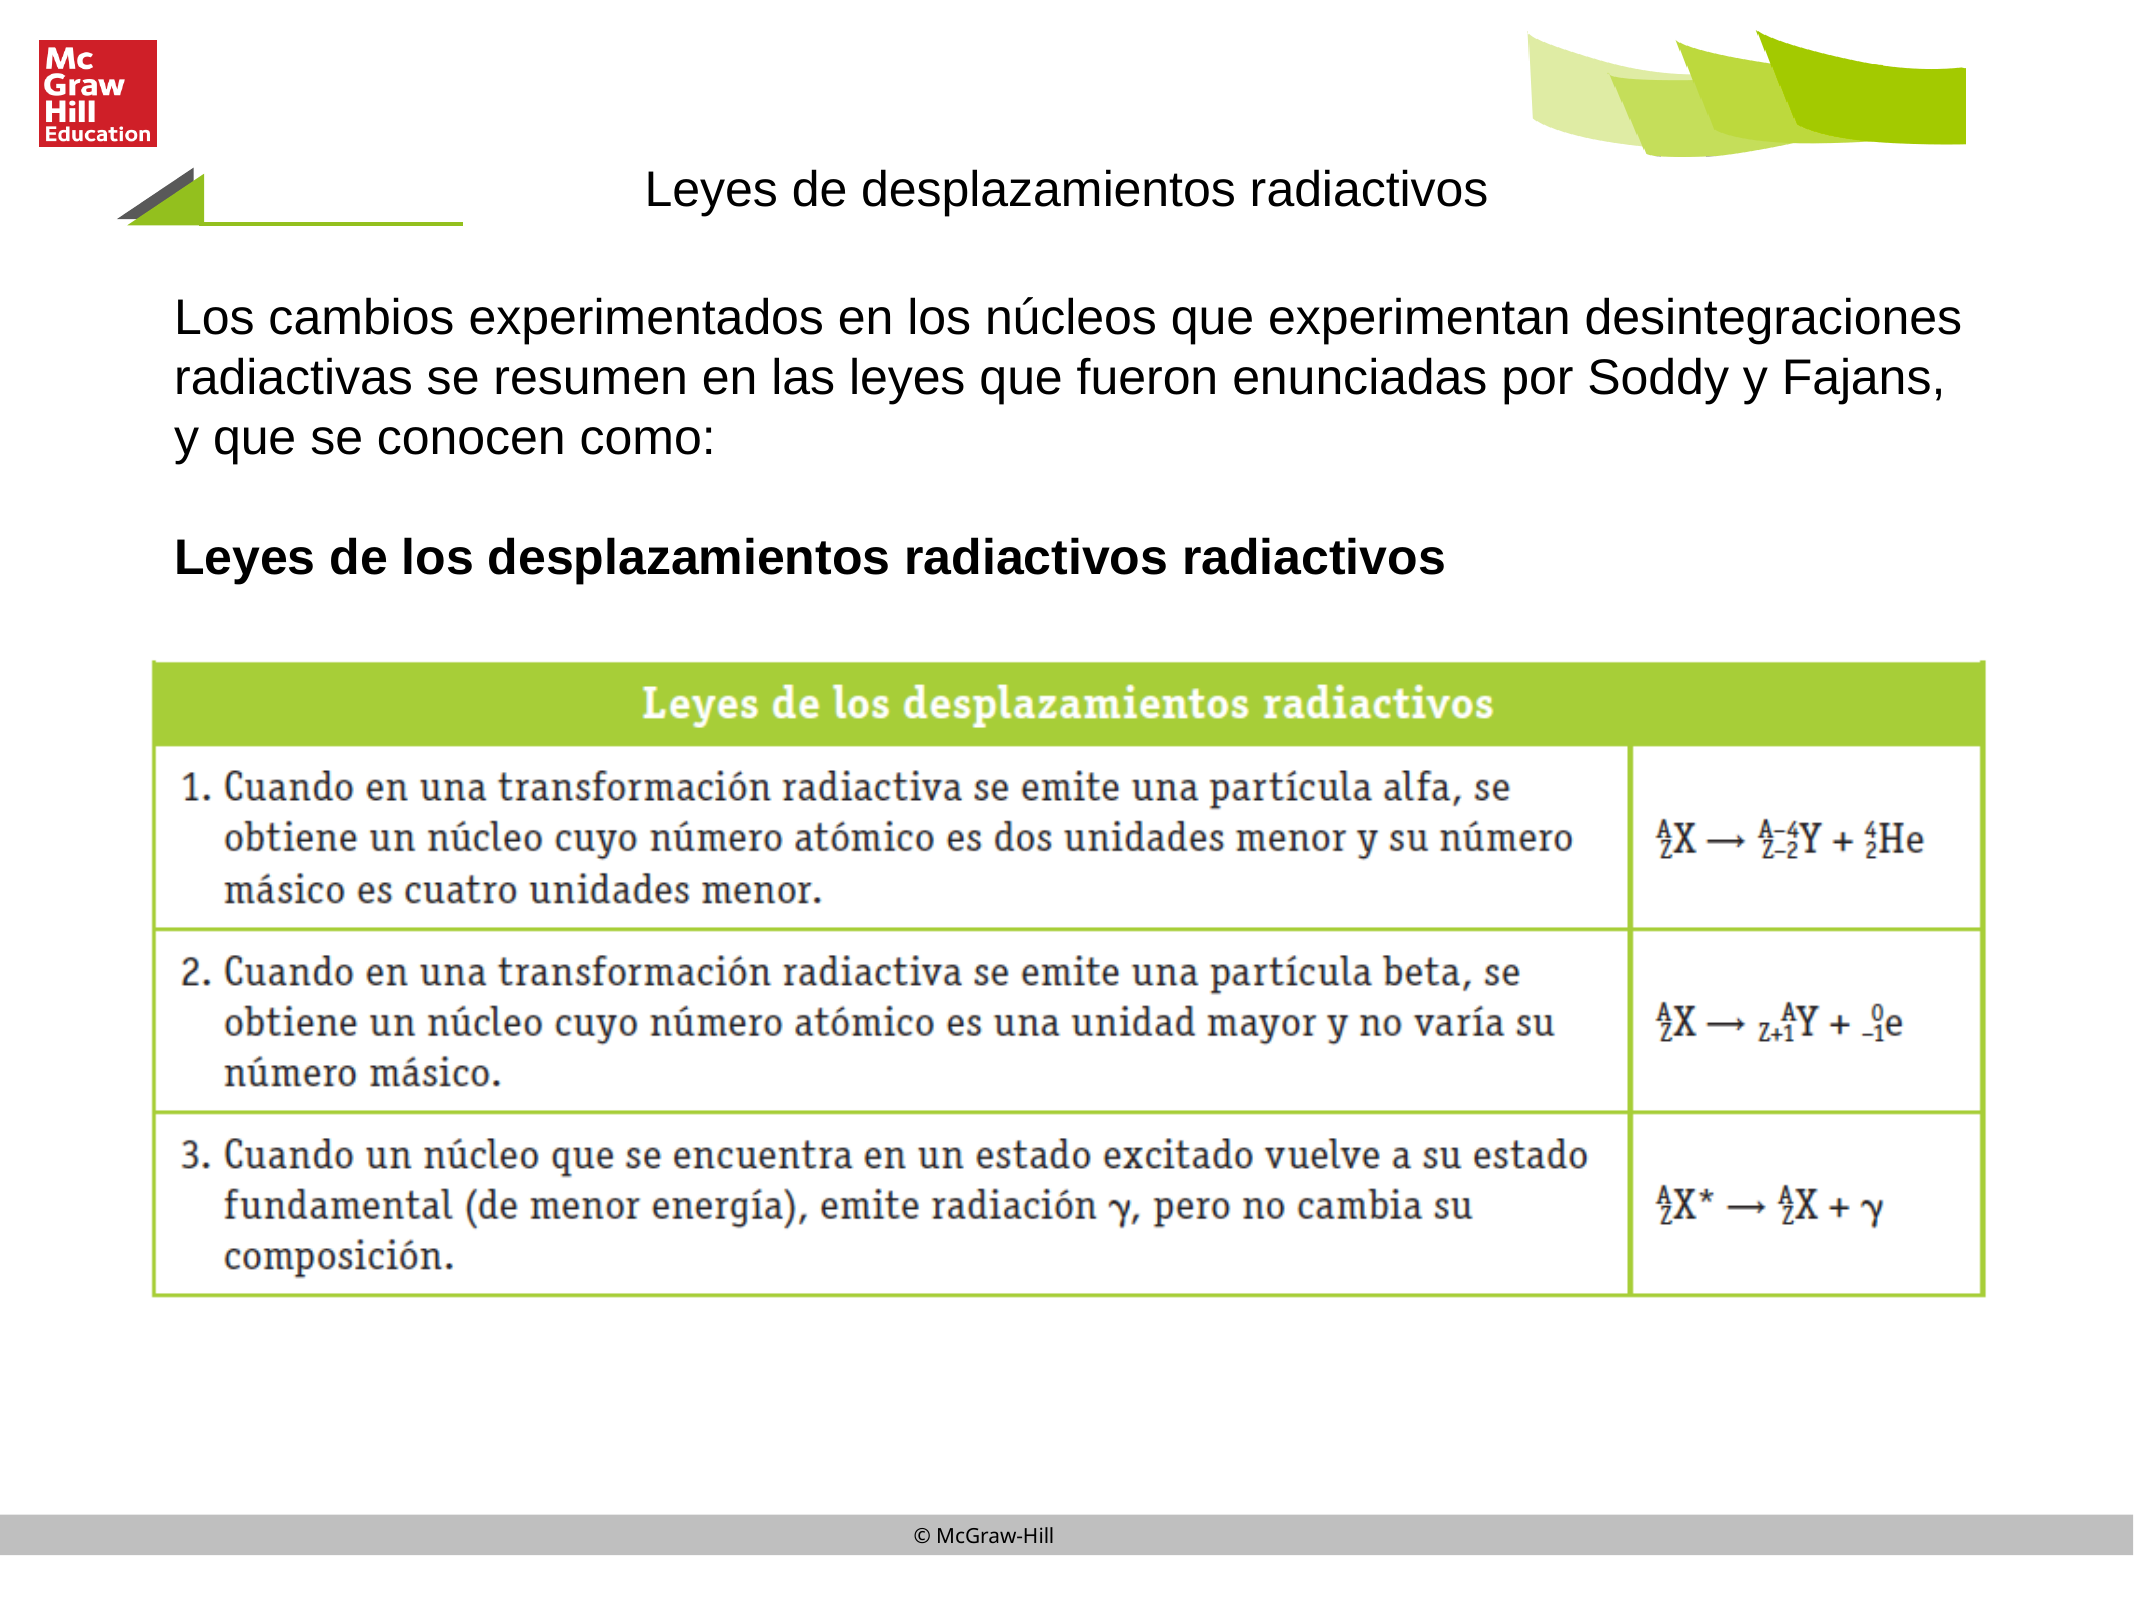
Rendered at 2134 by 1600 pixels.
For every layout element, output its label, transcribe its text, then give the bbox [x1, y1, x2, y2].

picture [1387, 30, 1966, 157]
picture [132, 644, 2001, 1320]
text_box [116, 167, 205, 226]
picture [39, 40, 157, 147]
text_box © McGraw-Hill [707, 1514, 1261, 1555]
text_box Leyes de desplazamientos radiactivos [212, 148, 1922, 225]
text_box Los cambios experimentados en los núcleos que experimentan desintegraciones radiactivas se resumen en las leyes que fueron enunciadas por Soddy y Fajans, y que se conocen como: Leyes de los desplazamientos radiactivos radiactivos [165, 276, 1977, 594]
text_box [0, 1514, 2134, 1556]
